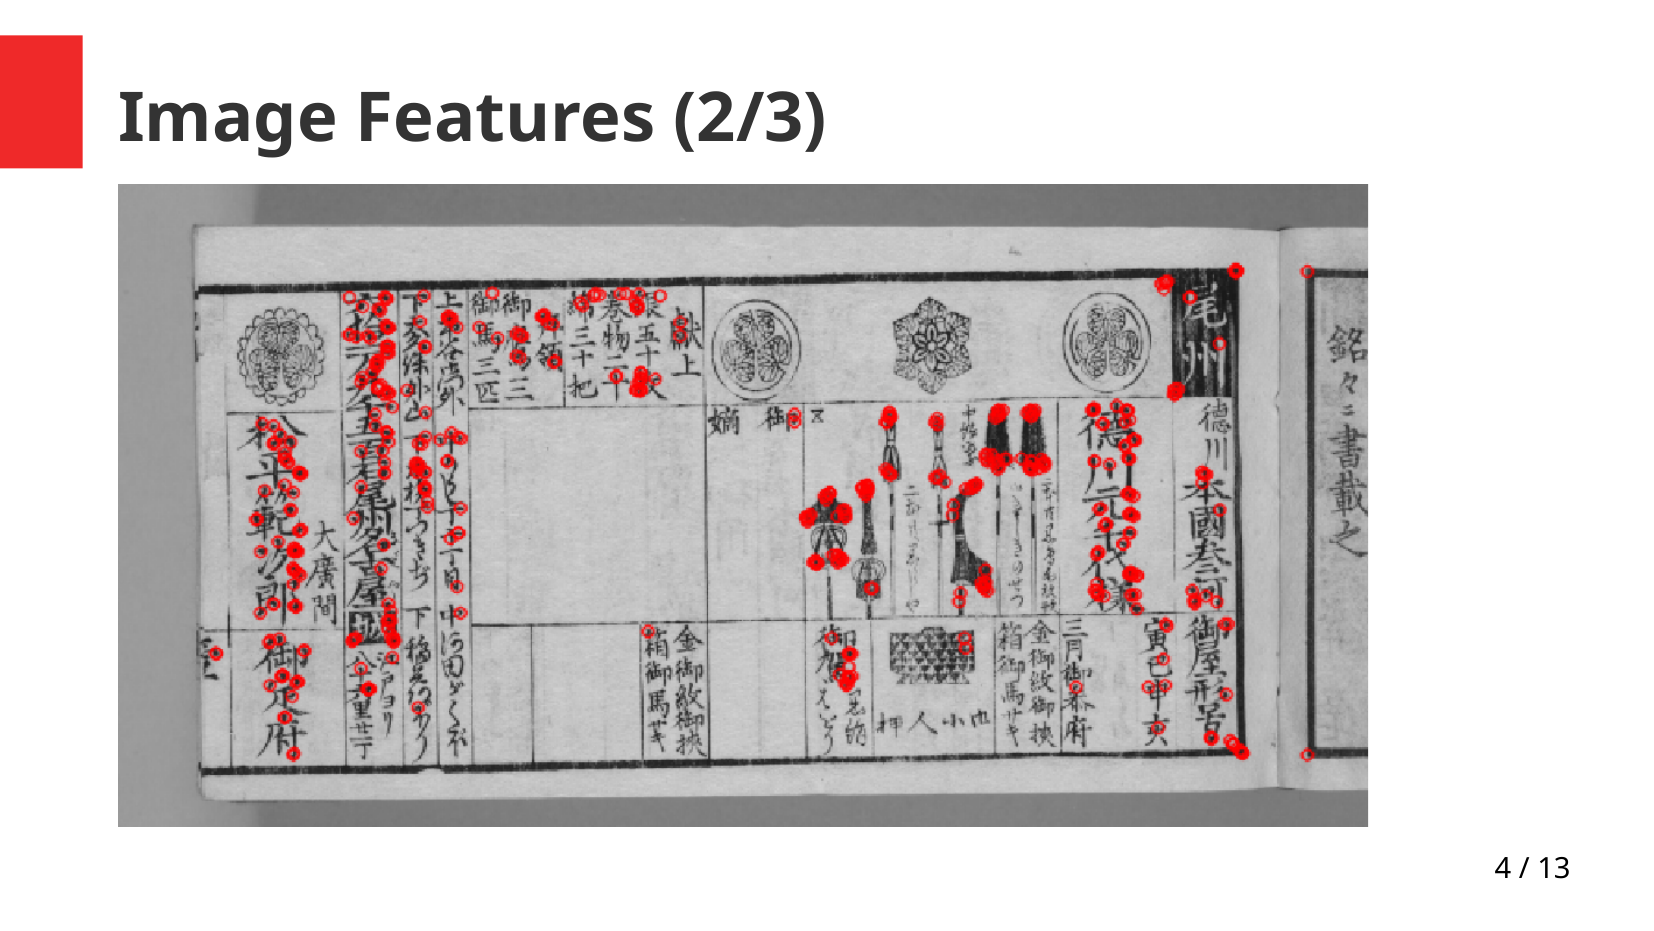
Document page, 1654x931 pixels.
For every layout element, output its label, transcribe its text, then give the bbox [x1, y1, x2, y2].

title Image Features (2/3) [118, 37, 1571, 193]
picture [118, 184, 1369, 827]
